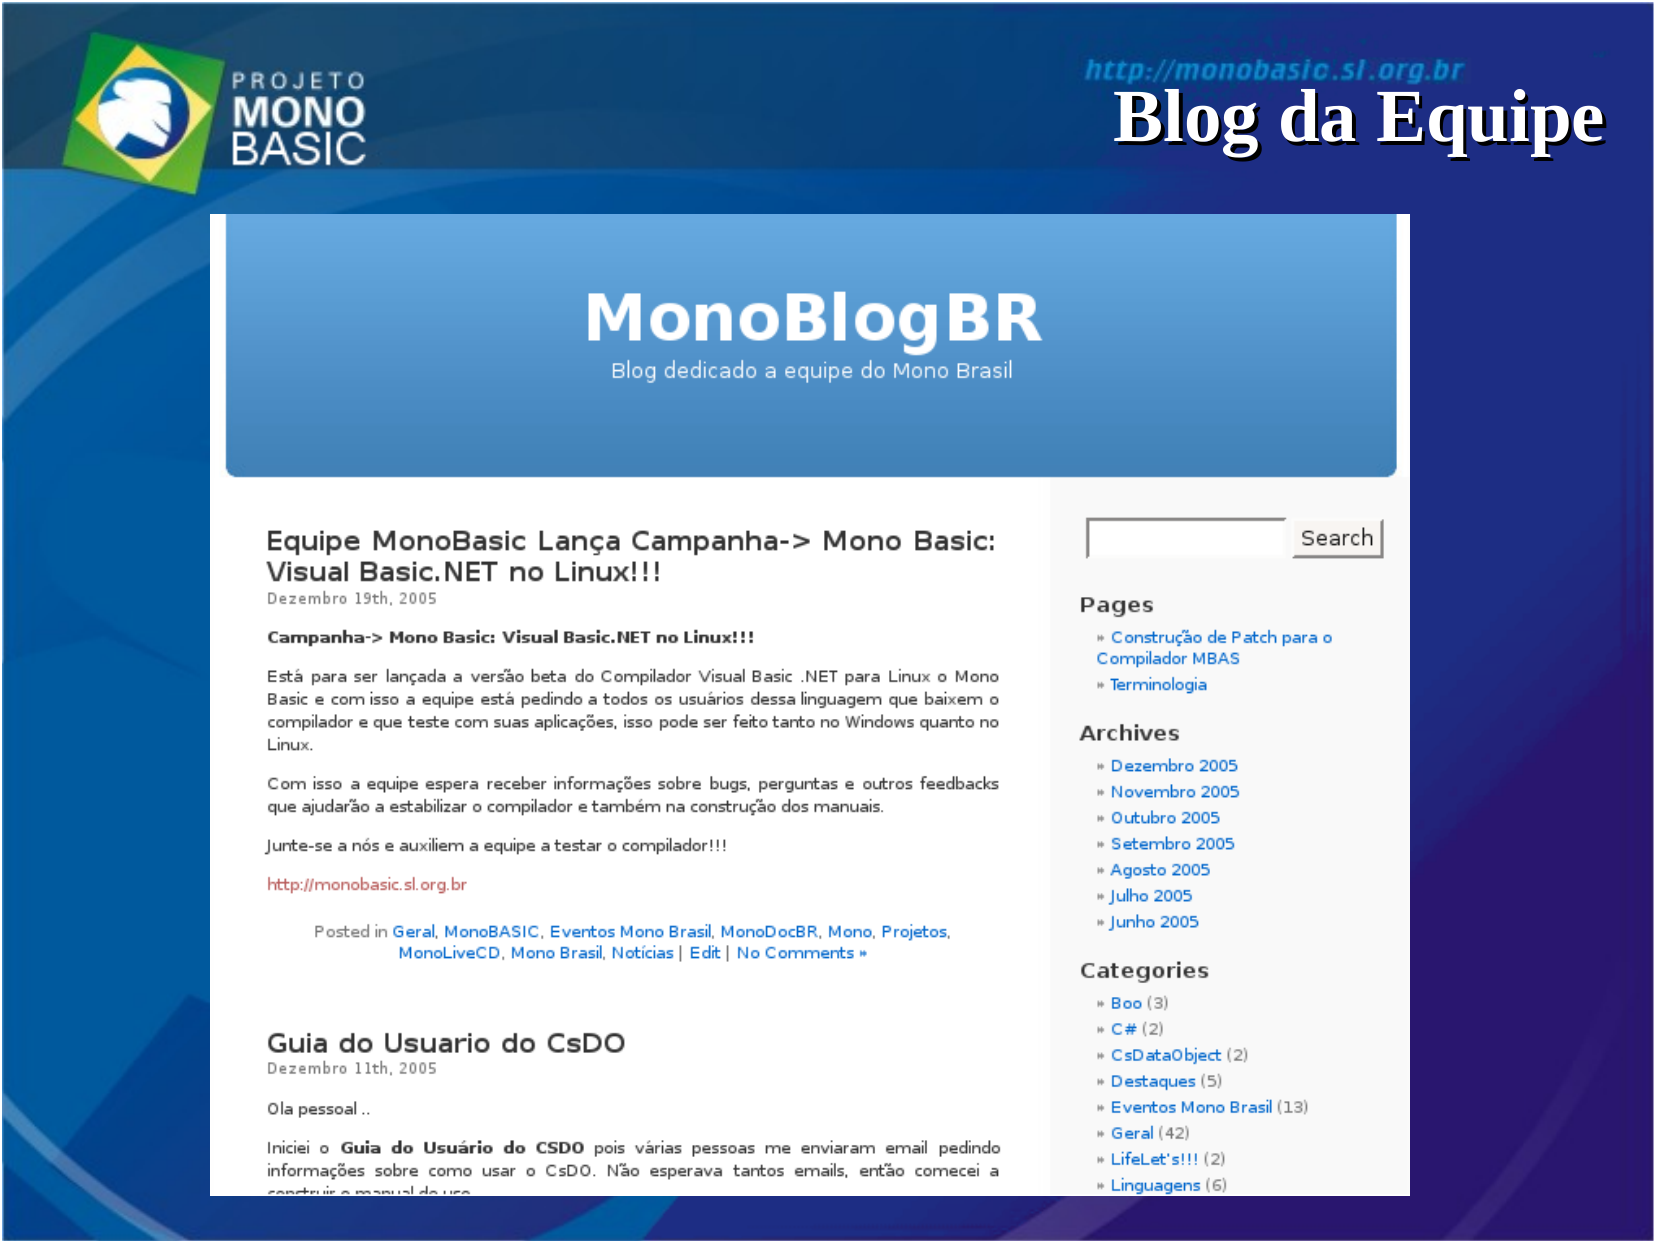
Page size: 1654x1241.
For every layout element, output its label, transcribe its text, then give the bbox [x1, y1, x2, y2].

picture [2, 2, 1654, 1241]
title Blog da Equipe [222, 43, 1606, 191]
